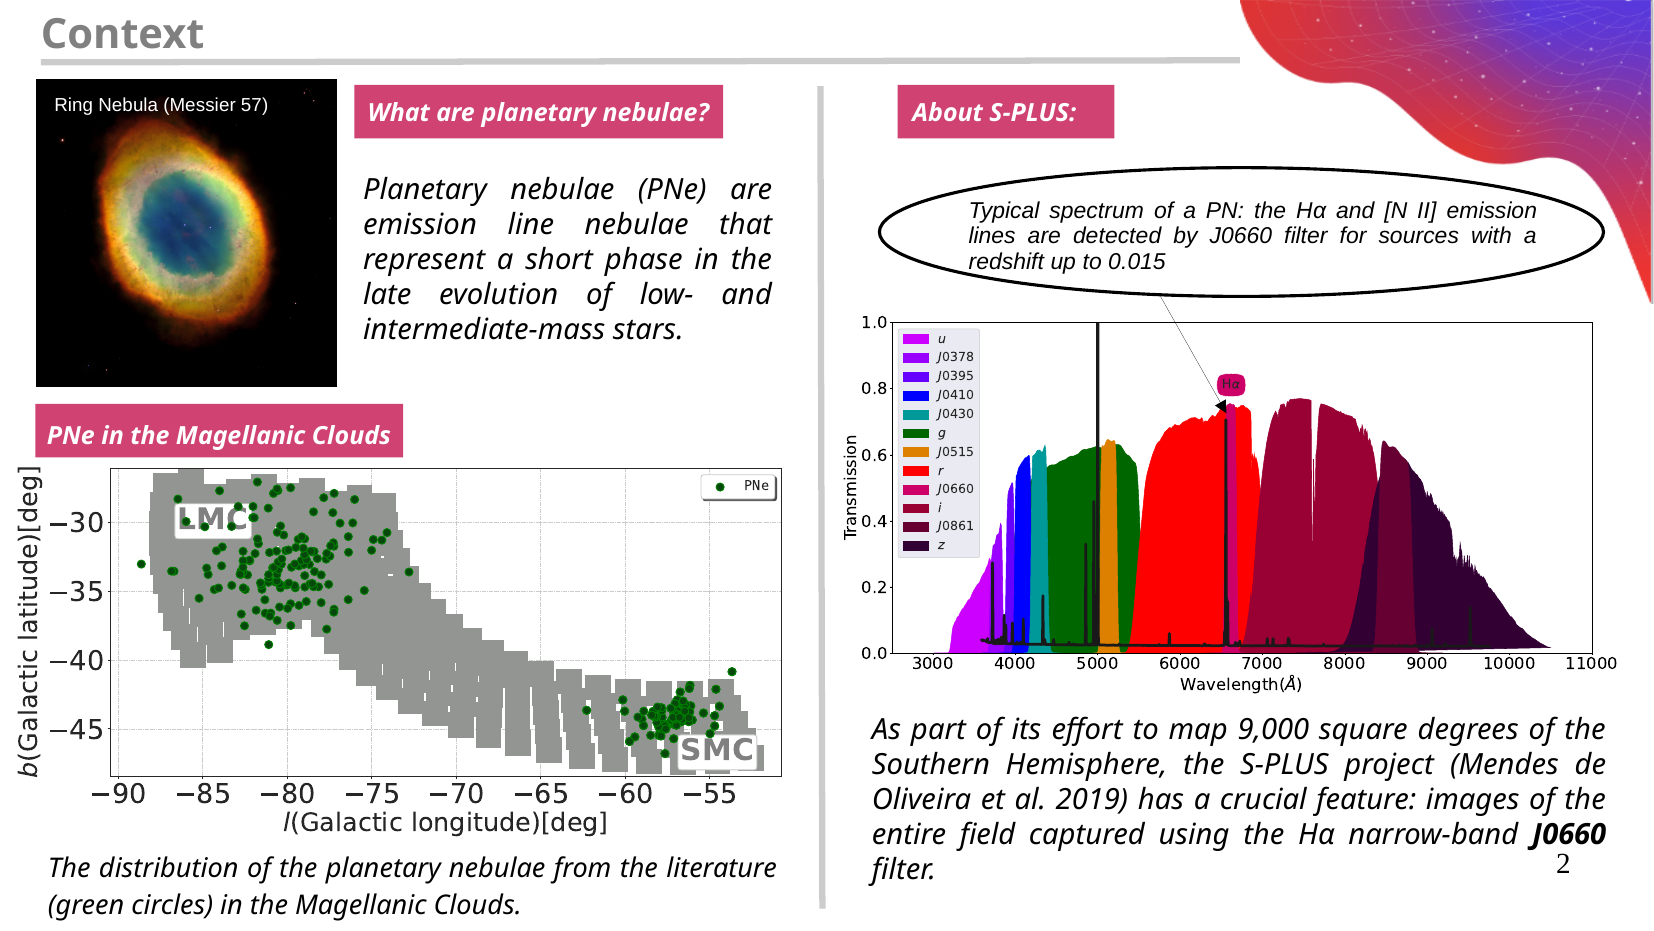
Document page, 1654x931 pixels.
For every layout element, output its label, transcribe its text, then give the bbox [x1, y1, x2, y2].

text_box What are planetary nebulae? [354, 84, 724, 139]
picture [835, 309, 1626, 704]
text_box As part of its effort to map 9,000 square degrees of the Southern Hemisphere, the S-PLUS project (Mendes de Oliveira et al. 2019) has a crucial feature: images of the entire field captured using the Hα narrow-band J0660 filter. [857, 702, 1621, 892]
picture [5, 458, 792, 851]
text_box Ring Nebula (Messier 57) [39, 85, 286, 177]
text_box About S-PLUS: [897, 84, 1115, 139]
text_box Context [26, 0, 891, 98]
picture [1240, 285, 1424, 294]
picture [36, 79, 337, 387]
picture [1240, 170, 1502, 190]
text_box Planetary nebulae (PNe) are emission line nebulae that represent a short phase in the late evolution of low- and intermediate-mass stars. [348, 162, 788, 313]
text_box The distribution of the planetary nebulae from the literature (green circles) in the Magellanic Clouds. [33, 841, 792, 931]
picture [1552, 201, 1601, 263]
picture [1240, 0, 1654, 304]
text_box Typical spectrum of a PN: the Hα and [N II] emission lines are detected by J0660 filter for sources with a redshift up to 0.015 [953, 190, 1552, 285]
text_box PNe in the Magellanic Clouds [35, 403, 404, 458]
